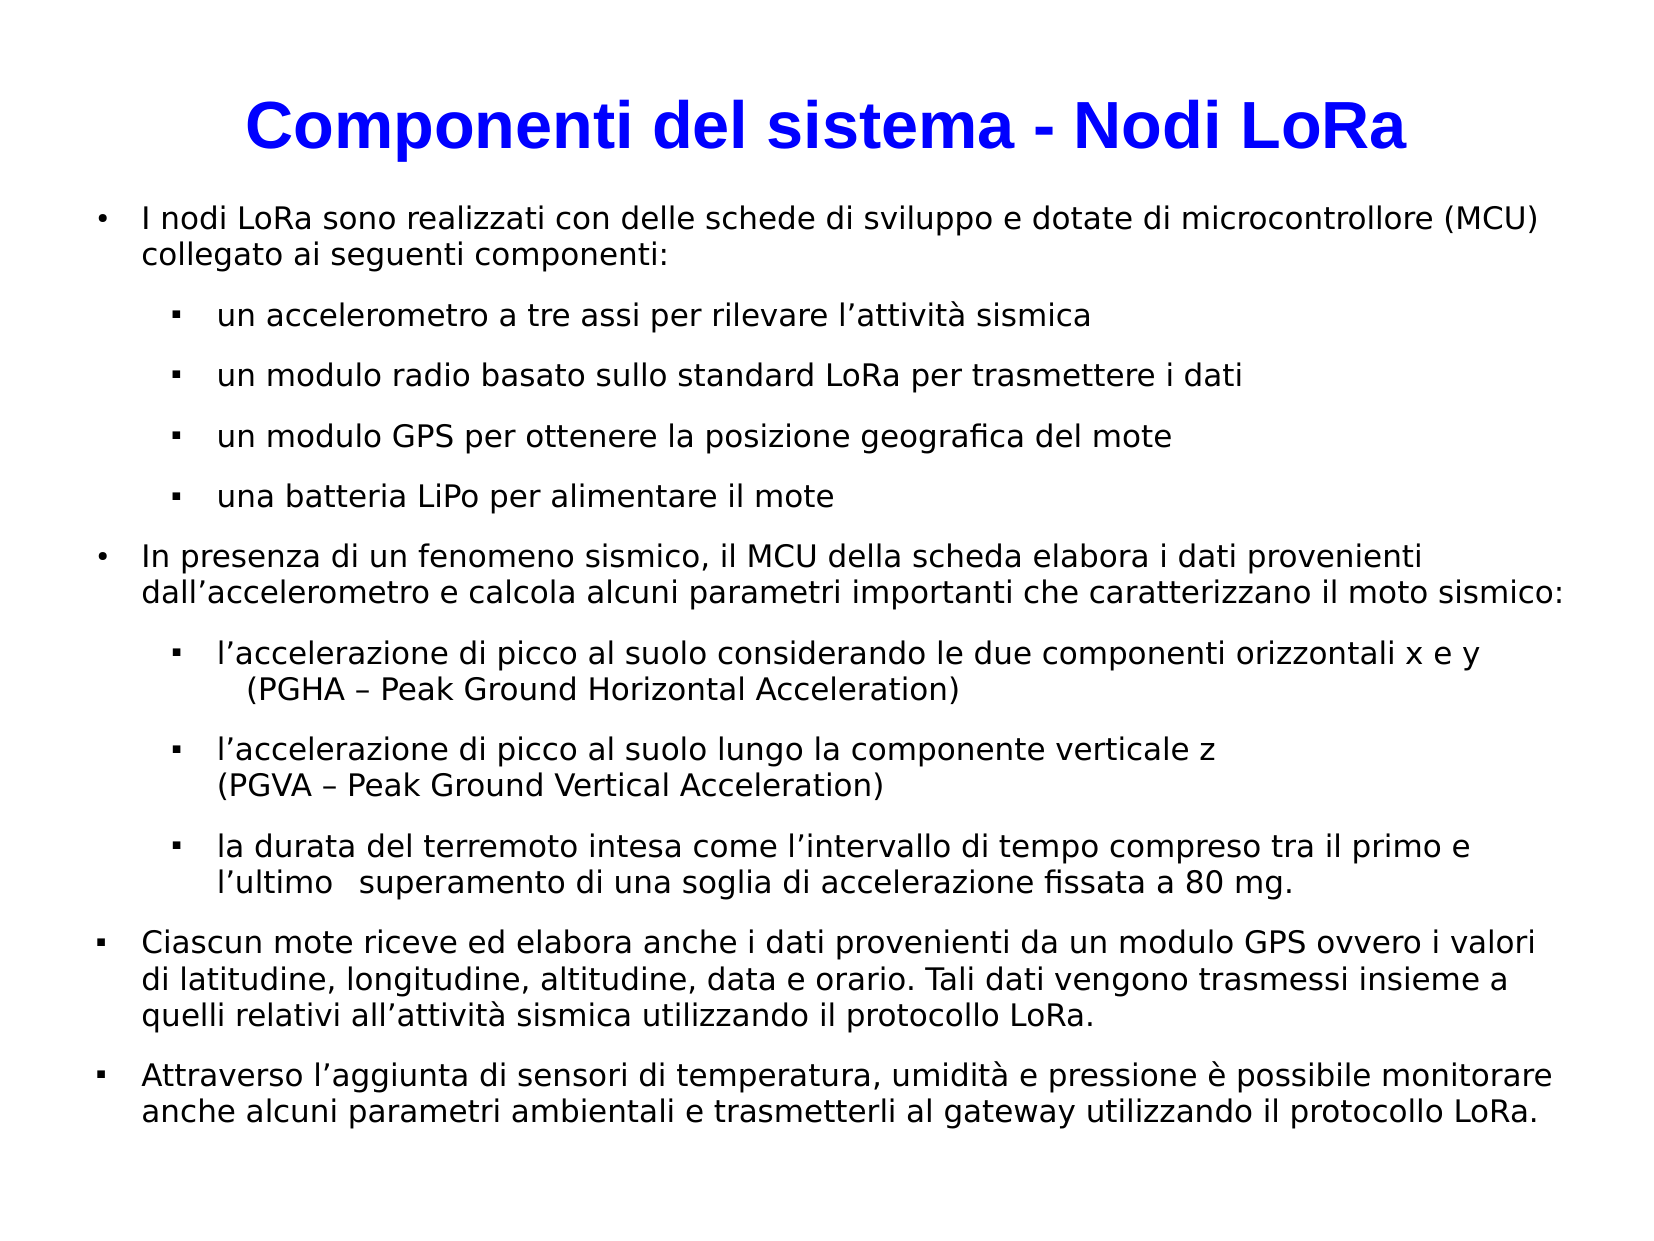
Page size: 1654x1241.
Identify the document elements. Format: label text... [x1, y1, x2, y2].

title Componenti del sistema - Nodi LoRa [82, 49, 1571, 200]
list I nodi LoRa sono realizzati con delle schede di sviluppo e dotate di microcontrollore (MCU) collegato ai seguenti componenti: un accelerometro a tre assi per rilevare l’attività sismica un modulo radio basato sullo standard LoRa per trasmettere i dati un modulo GPS per ottenere la posizione geografica del mote una batteria LiPo per alimentare il mote In presenza di un fenomeno sismico, il MCU della scheda elabora i dati provenienti dall’accelerometro e calcola alcuni parametri importanti che caratterizzano il moto sismico: l’accelerazione di picco al suolo considerando le due componenti orizzontali x e y (PGHA – Peak Ground Horizontal Acceleration) l’accelerazione di picco al suolo lungo la componente verticale z (PGVA – Peak Ground Vertical Acceleration) la durata del terremoto intesa come l’intervallo di tempo compreso tra il primo e l’ultimo superamento di una soglia di accelerazione fissata a 80 mg. Ciascun mote riceve ed elabora anche i dati provenienti da un modulo GPS ovvero i valori di latitudine, longitudine, altitudine, data e orario. Tali dati vengono trasmessi insieme a quelli relativi all’attività sismica utilizzando il protocollo LoRa. Attraverso l’aggiunta di sensori di temperatura, umidità e pressione è possibile monitorare anche alcuni parametri ambientali e trasmetterli al gateway utilizzando il protocollo LoRa. [82, 200, 1571, 1158]
